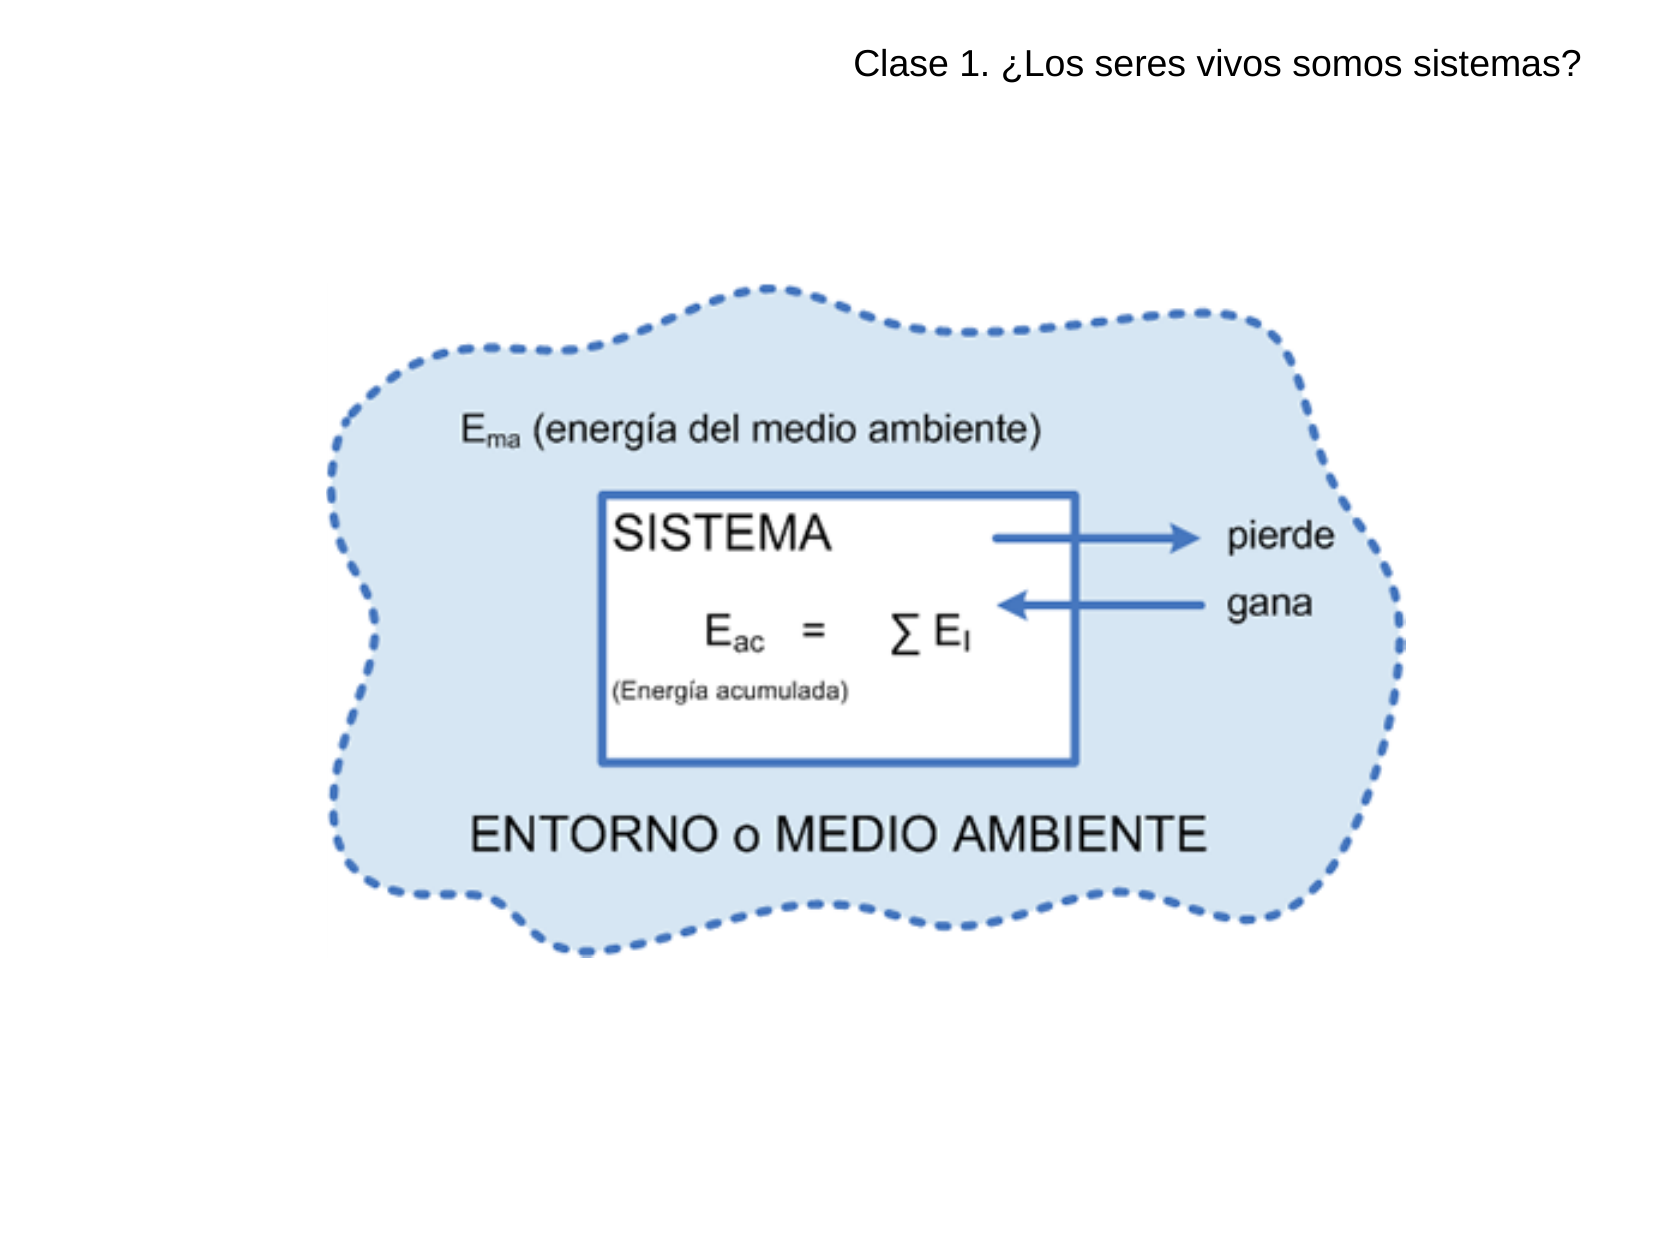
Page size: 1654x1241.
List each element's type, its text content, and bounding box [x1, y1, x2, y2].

text_box Clase 1. ¿Los seres vivos somos sistemas? [838, 35, 1630, 95]
picture [326, 283, 1406, 958]
